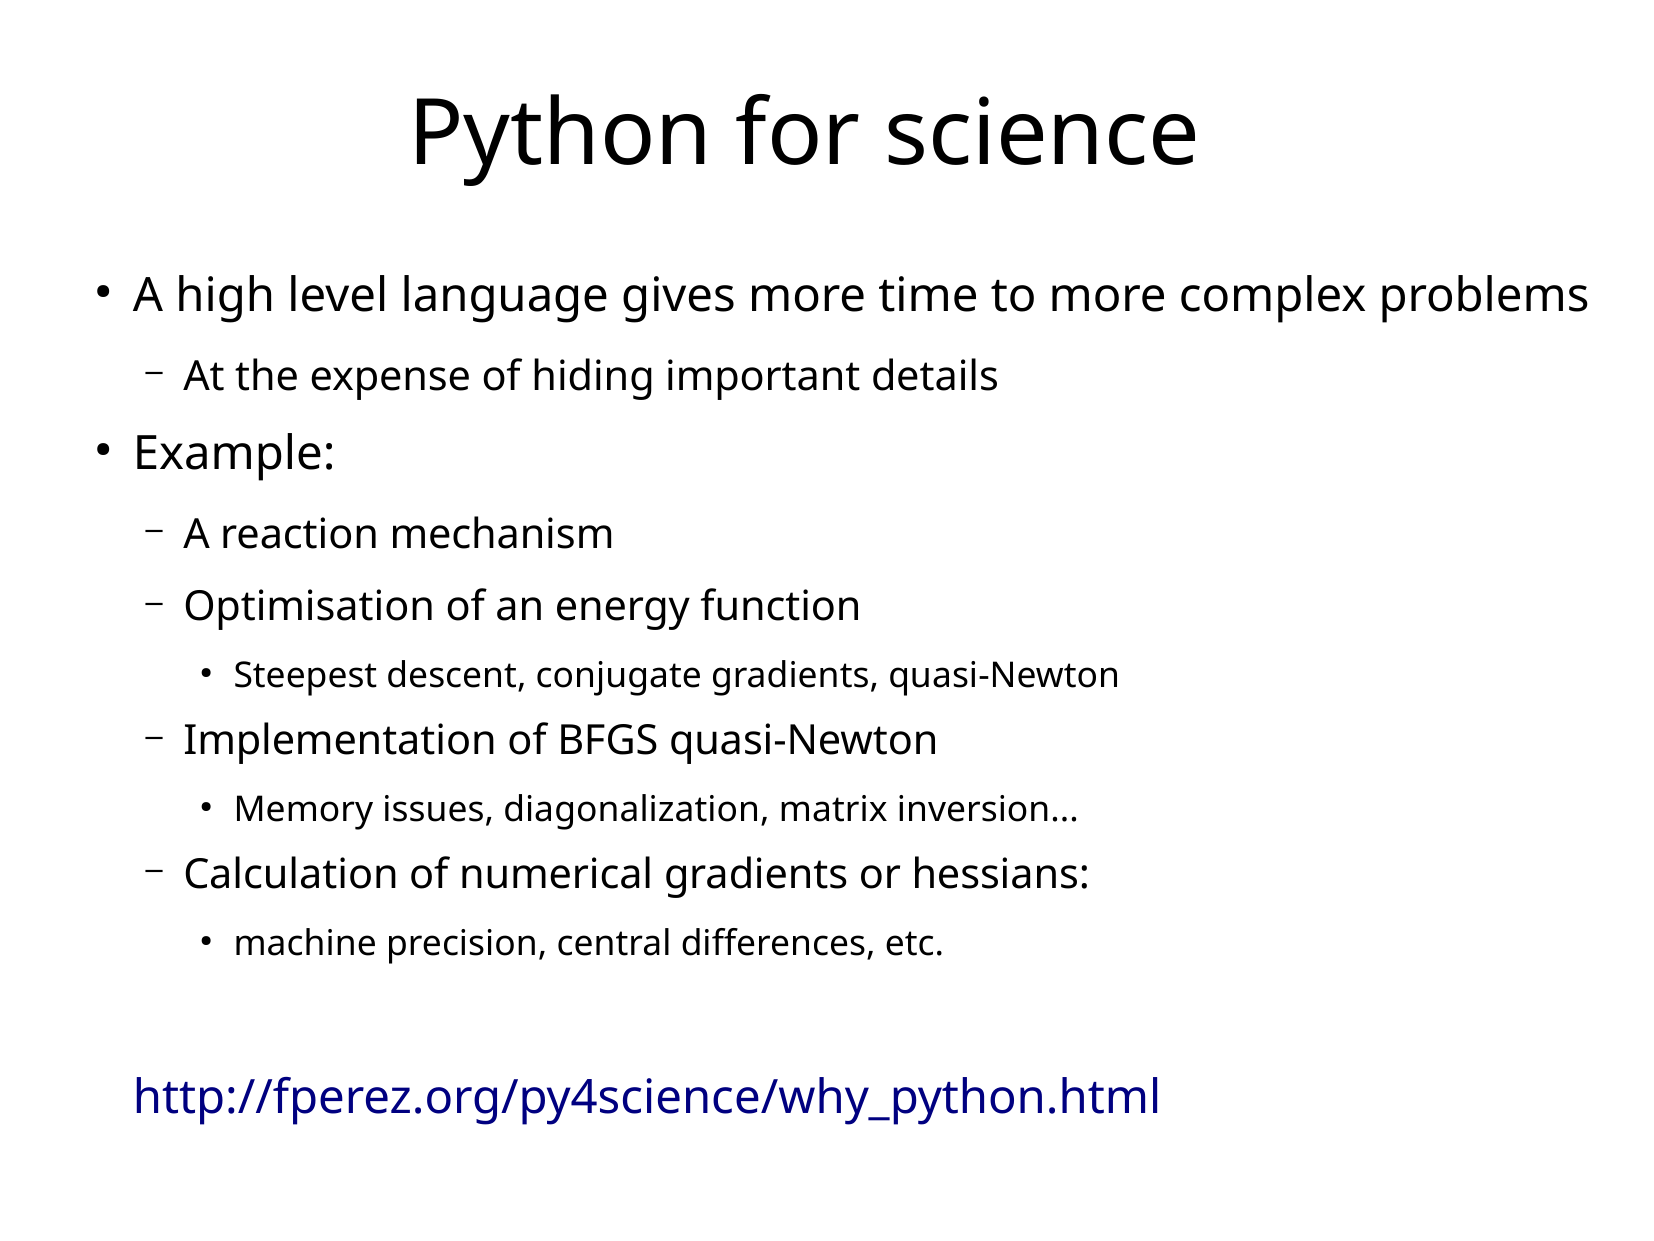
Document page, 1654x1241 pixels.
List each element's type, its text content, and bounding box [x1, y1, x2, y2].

list A high level language gives more time to more complex problems At the expense of hiding important details Example: A reaction mechanism Optimisation of an energy function Steepest descent, conjugate gradients, quasi-Newton Implementation of BFGS quasi-Newton Memory issues, diagonalization, matrix inversion... Calculation of numerical gradients or hessians: machine precision, central differences, etc. http://fperez.org/py4science/why_python.html [82, 260, 1591, 1186]
title Python for science [79, 25, 1531, 233]
